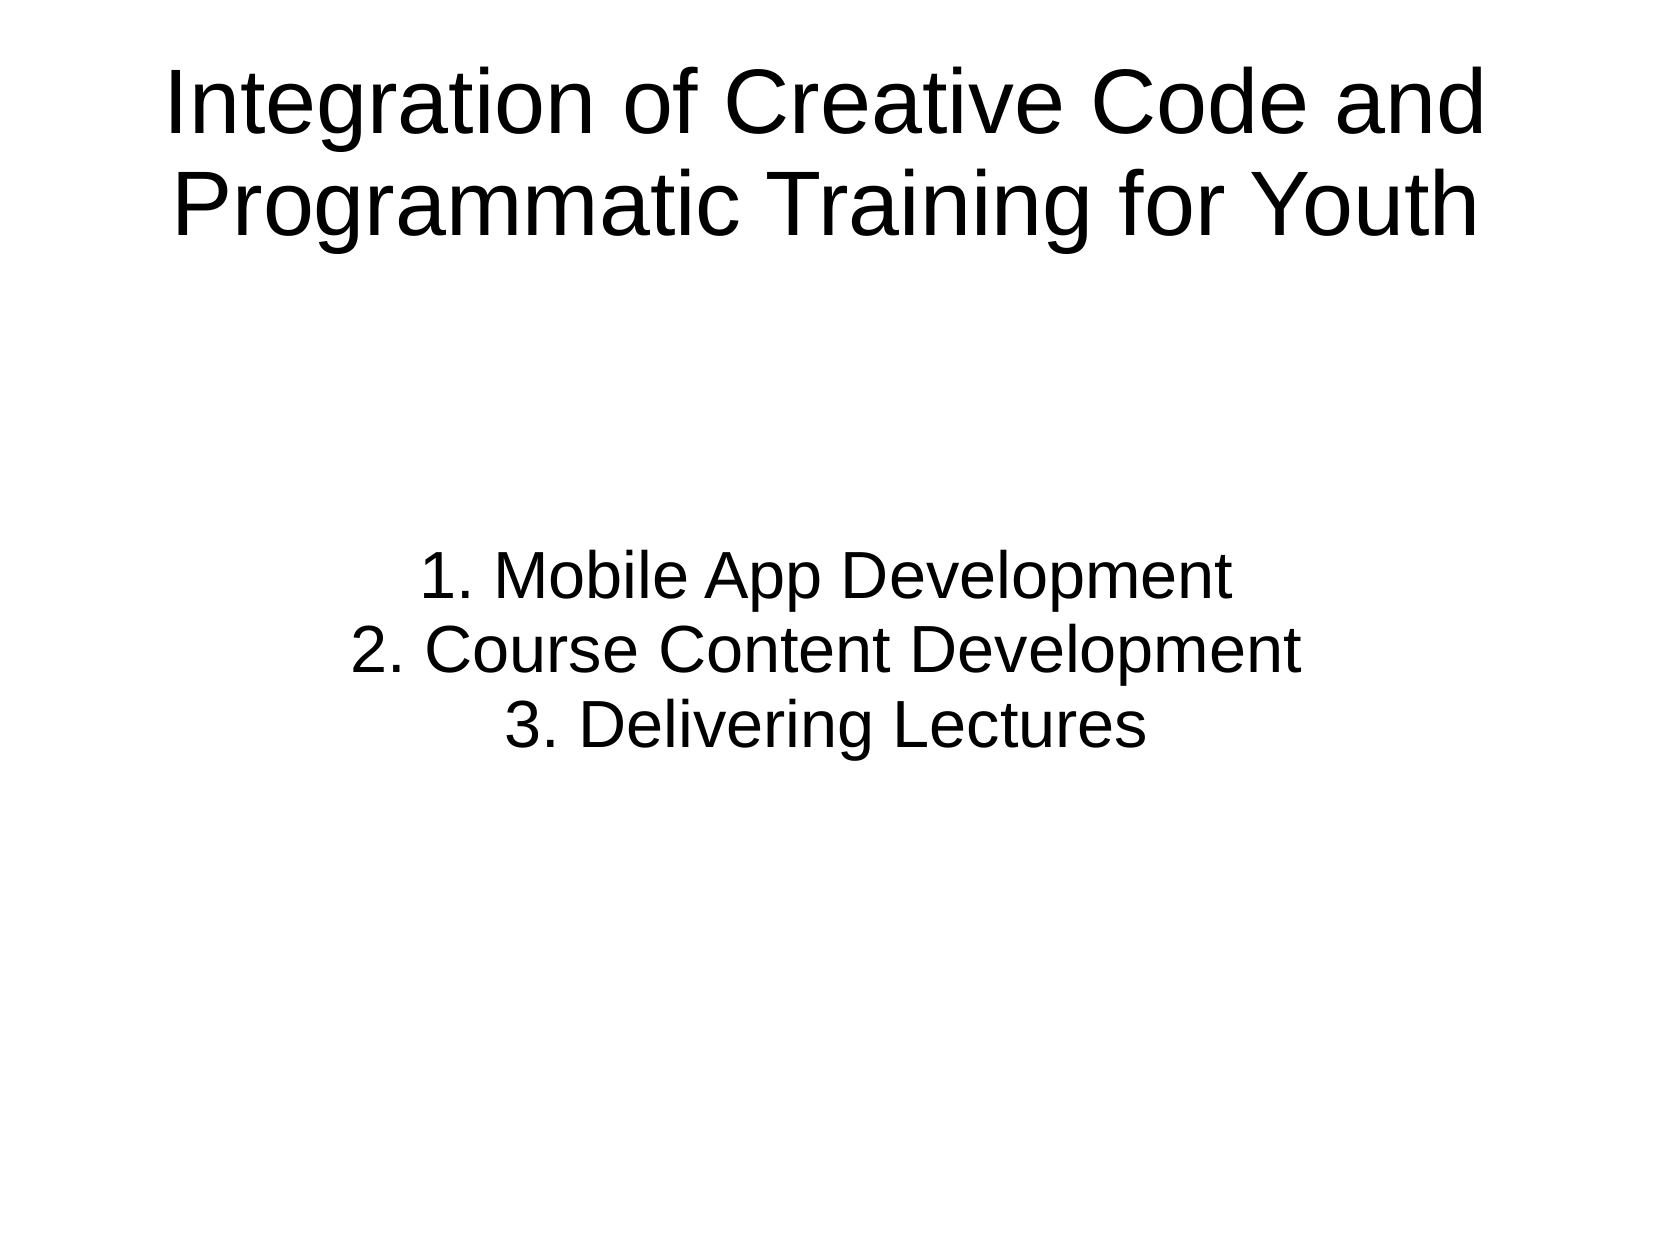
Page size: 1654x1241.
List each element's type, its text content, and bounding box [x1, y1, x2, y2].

title Integration of Creative Code and Programmatic Training for Youth [82, 49, 1571, 257]
subtitle 1. Mobile App Development 2. Course Content Development 3. Delivering Lectures [82, 290, 1571, 1010]
